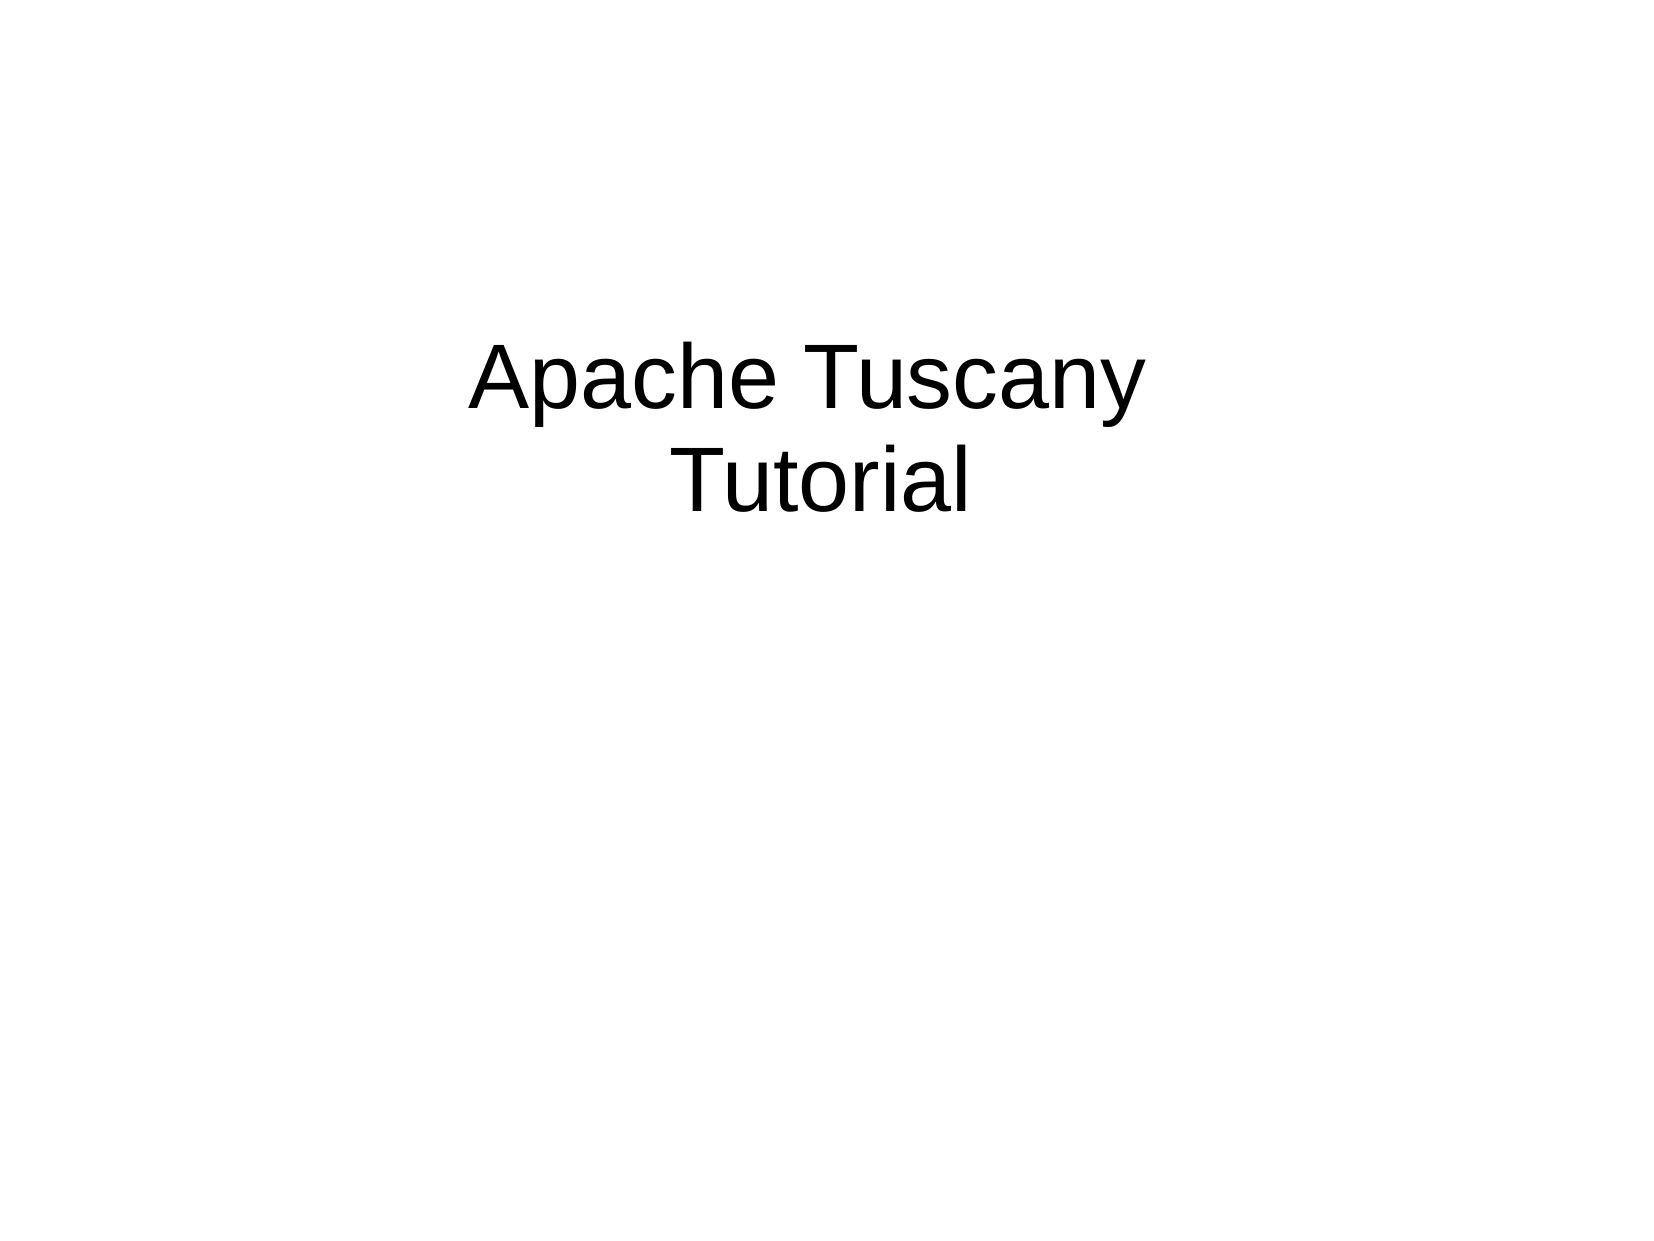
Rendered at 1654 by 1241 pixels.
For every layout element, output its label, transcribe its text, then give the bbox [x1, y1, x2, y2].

title Apache Tuscany Tutorial [76, 324, 1565, 532]
